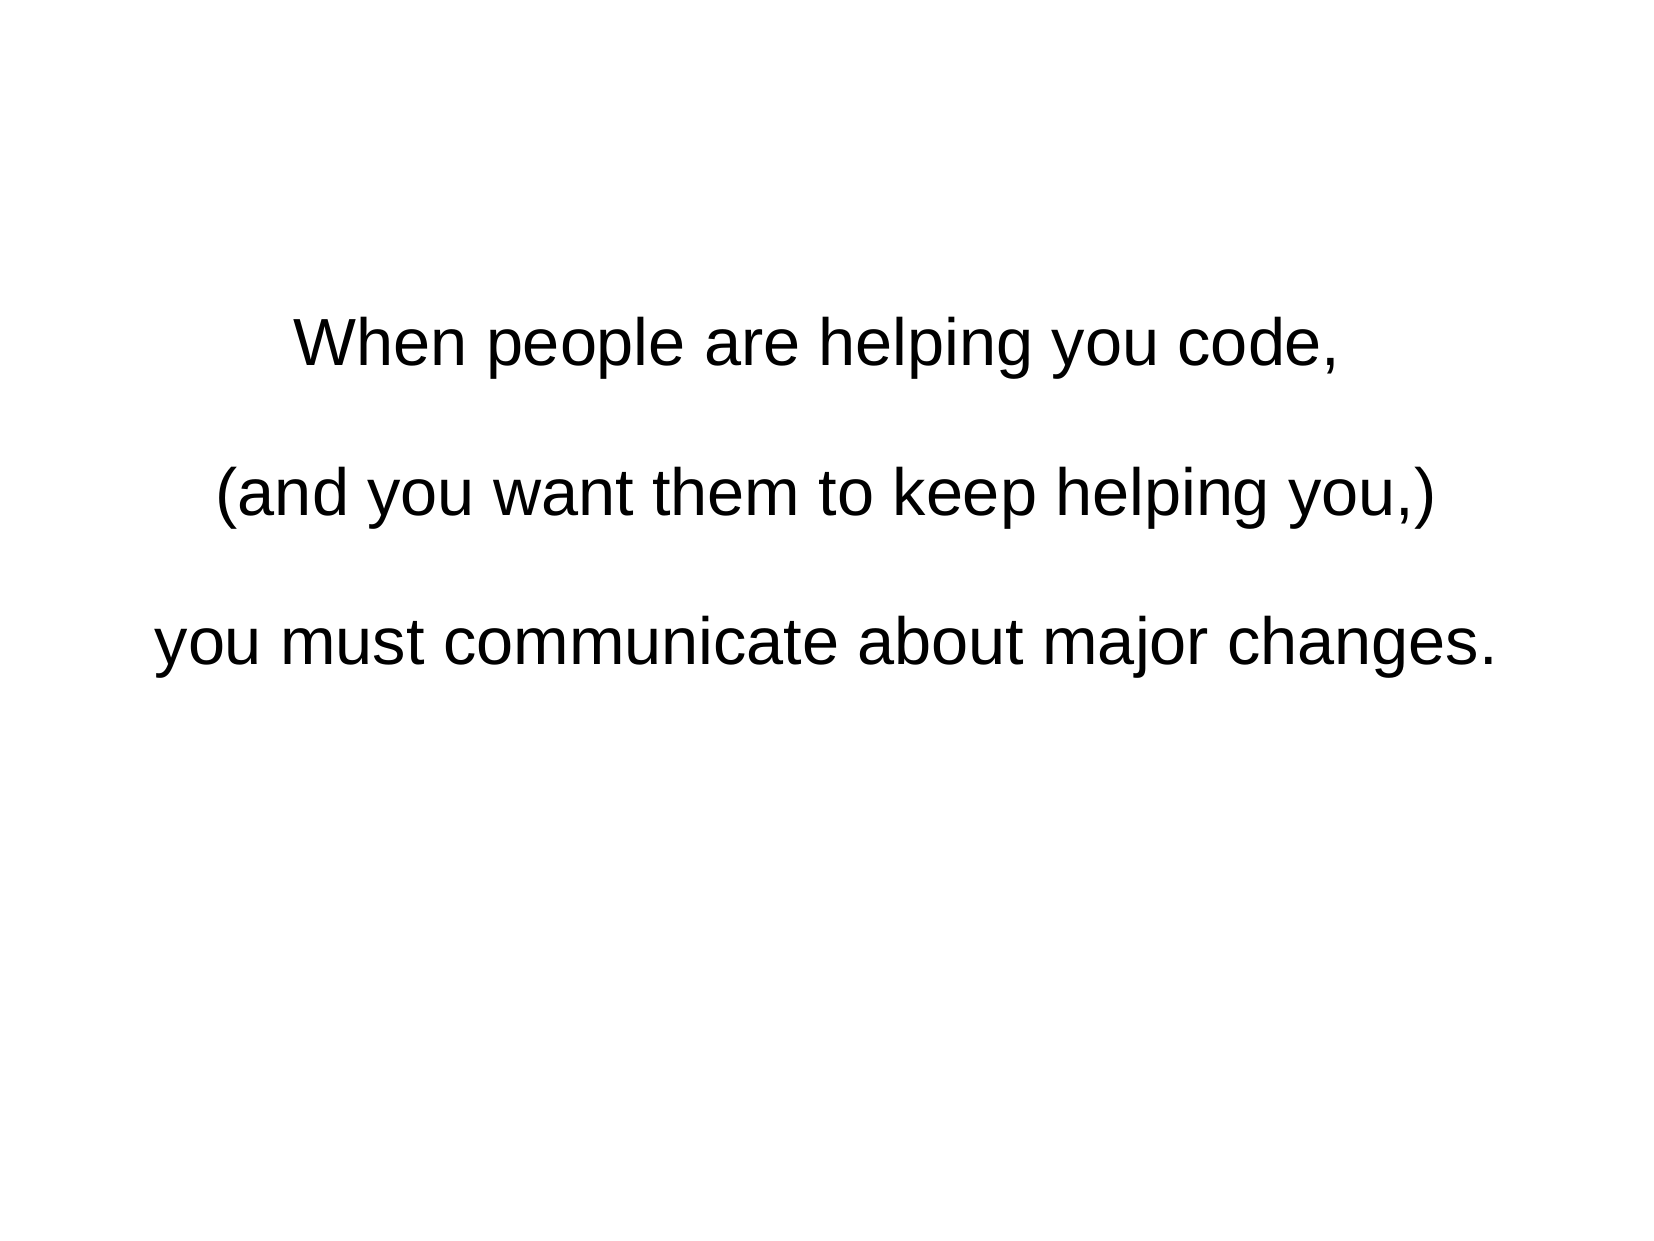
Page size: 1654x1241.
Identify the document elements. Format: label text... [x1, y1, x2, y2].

subtitle When people are helping you code, (and you want them to keep helping you,) you must communicate about major changes. [82, 49, 1571, 1010]
